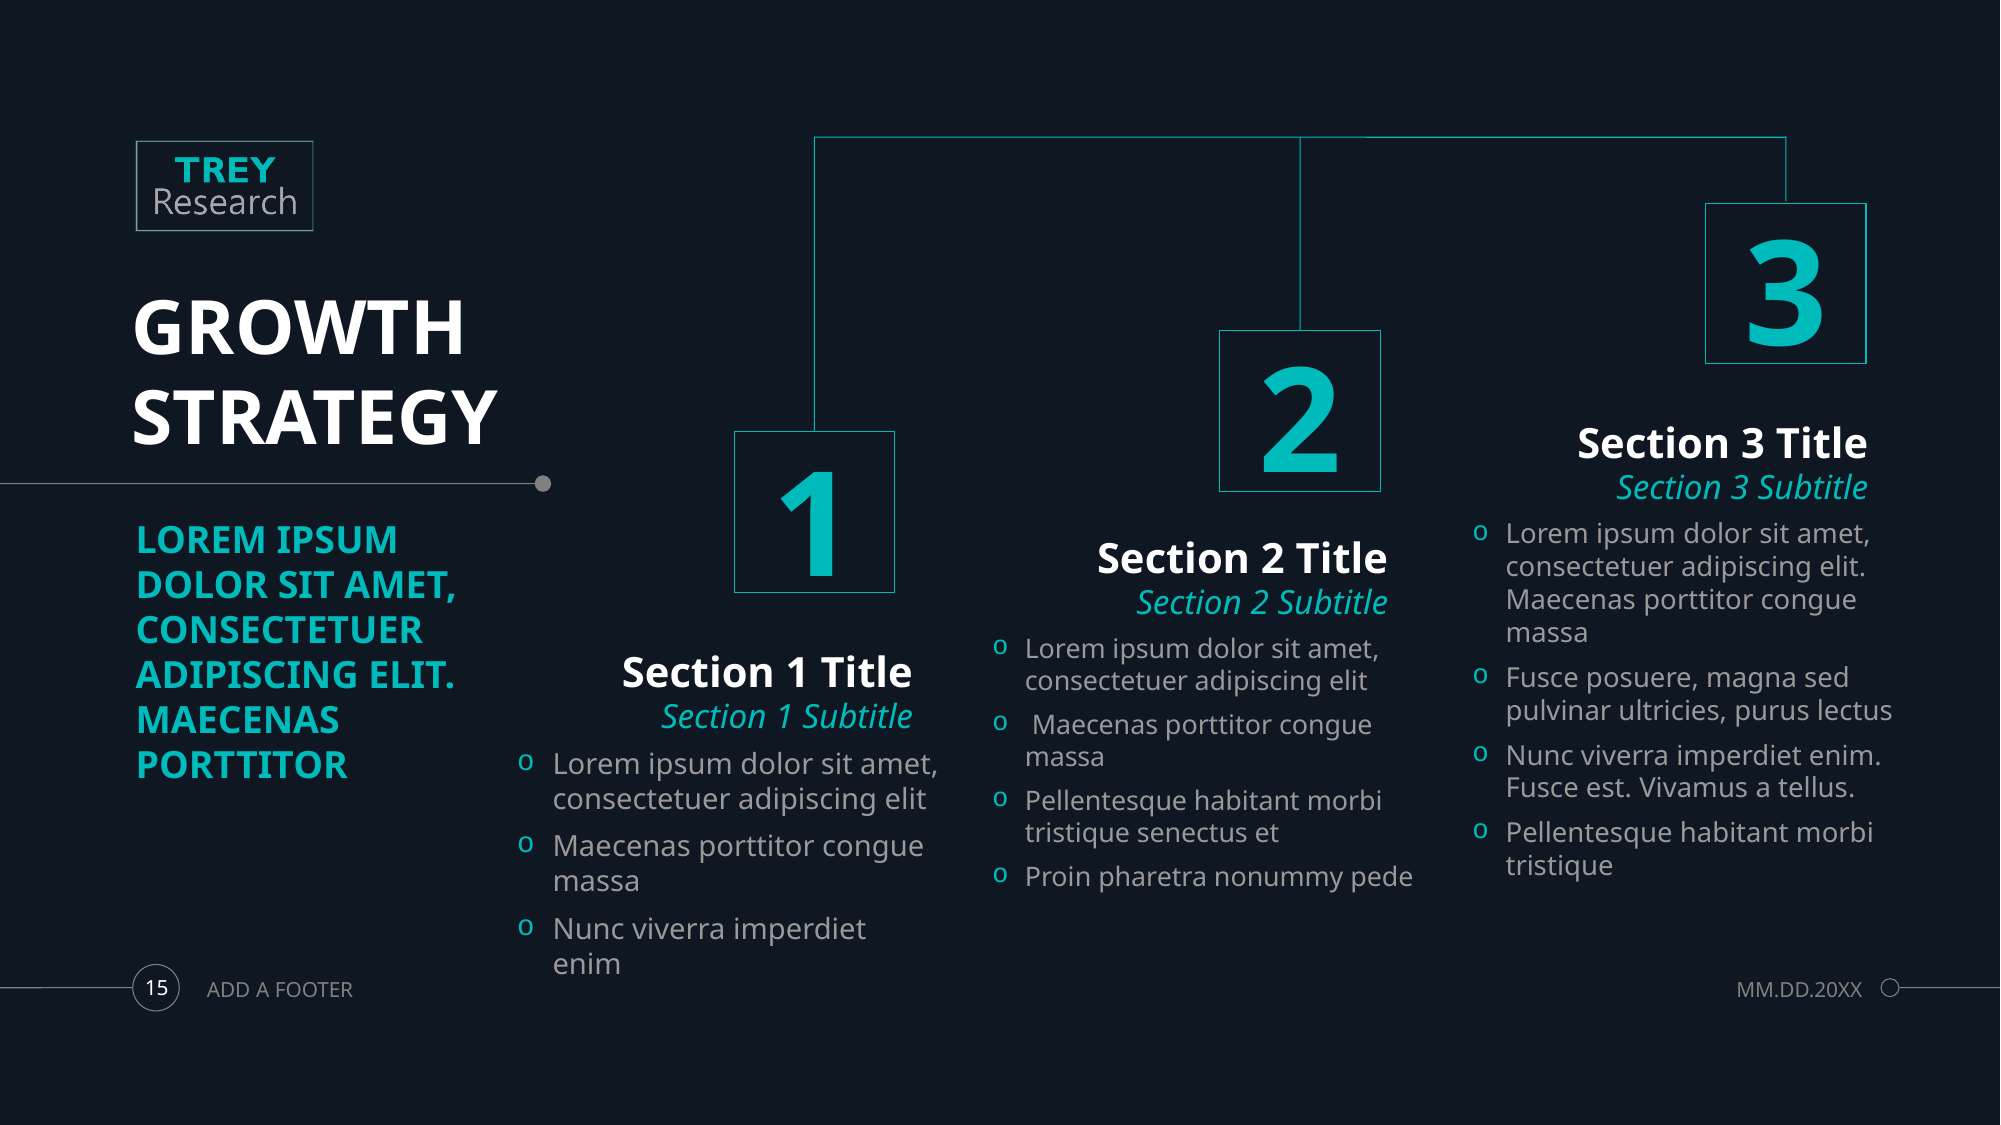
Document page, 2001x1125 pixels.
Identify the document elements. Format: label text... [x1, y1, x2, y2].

list Section 2 Subtitle [992, 582, 1389, 622]
picture [136, 141, 314, 231]
list 3 [1705, 203, 1867, 364]
list 1 [734, 431, 895, 593]
list Section 2 Title [992, 523, 1389, 582]
slide_number MM.DD.20XX [1643, 964, 1863, 1014]
list Lorem ipsum dolor sit amet, consectetuer adipiscing elit Maecenas porttitor congue massa Nunc viverra imperdiet enim [516, 745, 942, 956]
list LOREM IPSUM DOLOR SIT AMET, CONSECTETUER ADIPISCING ELIT. MAECENAS PORTTITOR [135, 516, 500, 861]
list 2 [1219, 330, 1381, 492]
list Section 3 Subtitle [1472, 467, 1869, 507]
list Section 1 Title [516, 637, 914, 696]
footer ADD A FOOTER [191, 964, 671, 1014]
list Lorem ipsum dolor sit amet, consectetuer adipiscing elit Maecenas porttitor congue massa Pellentesque habitant morbi tristique senectus et Proin pharetra nonummy pede [992, 631, 1417, 925]
list Lorem ipsum dolor sit amet, consectetuer adipiscing elit. Maecenas porttitor congue massa Fusce posuere, magna sed pulvinar ultricies, purus lectus Nunc viverra imperdiet enim. Fusce est. Vivamus a tellus. Pellentesque habitant morbi tristique [1472, 516, 1898, 896]
list Section 1 Subtitle [516, 696, 914, 736]
list Section 3 Title [1472, 408, 1869, 467]
title GROWTH STRATEGY [131, 248, 596, 460]
slide_number <number> [127, 964, 186, 1014]
